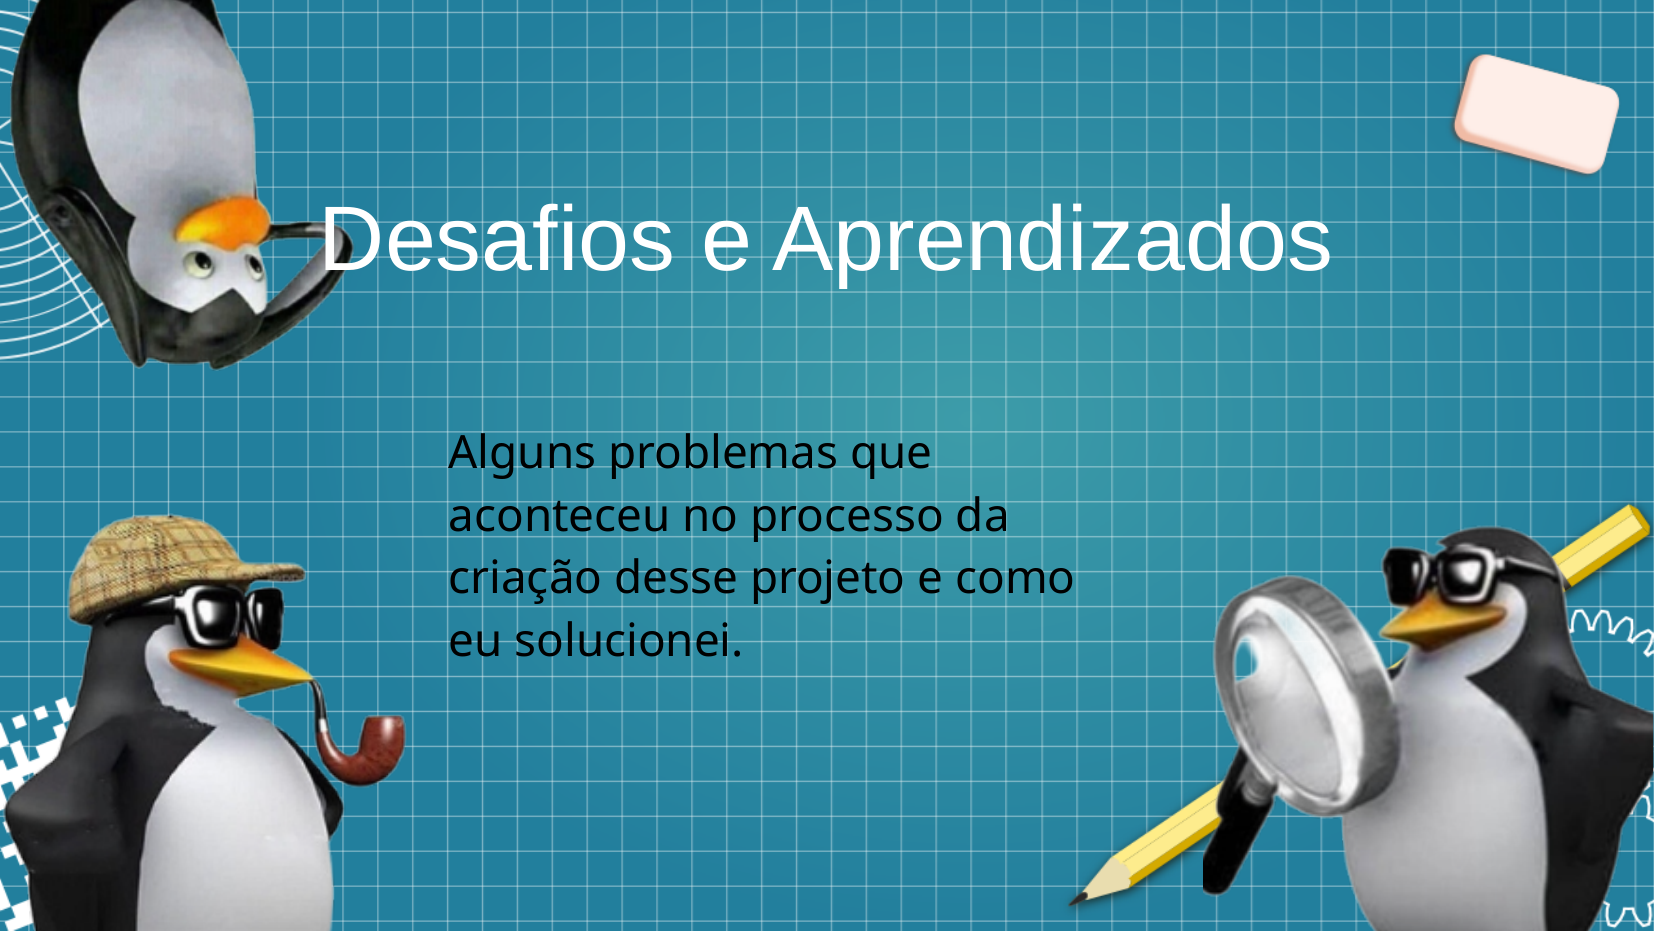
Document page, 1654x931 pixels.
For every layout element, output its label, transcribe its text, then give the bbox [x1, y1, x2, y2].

text_box Alguns problemas que aconteceu no processo da criação desse projeto e como eu solucionei. [442, 324, 1093, 827]
picture [0, 0, 1654, 931]
title Desafios e Aprendizados [82, 132, 1571, 346]
